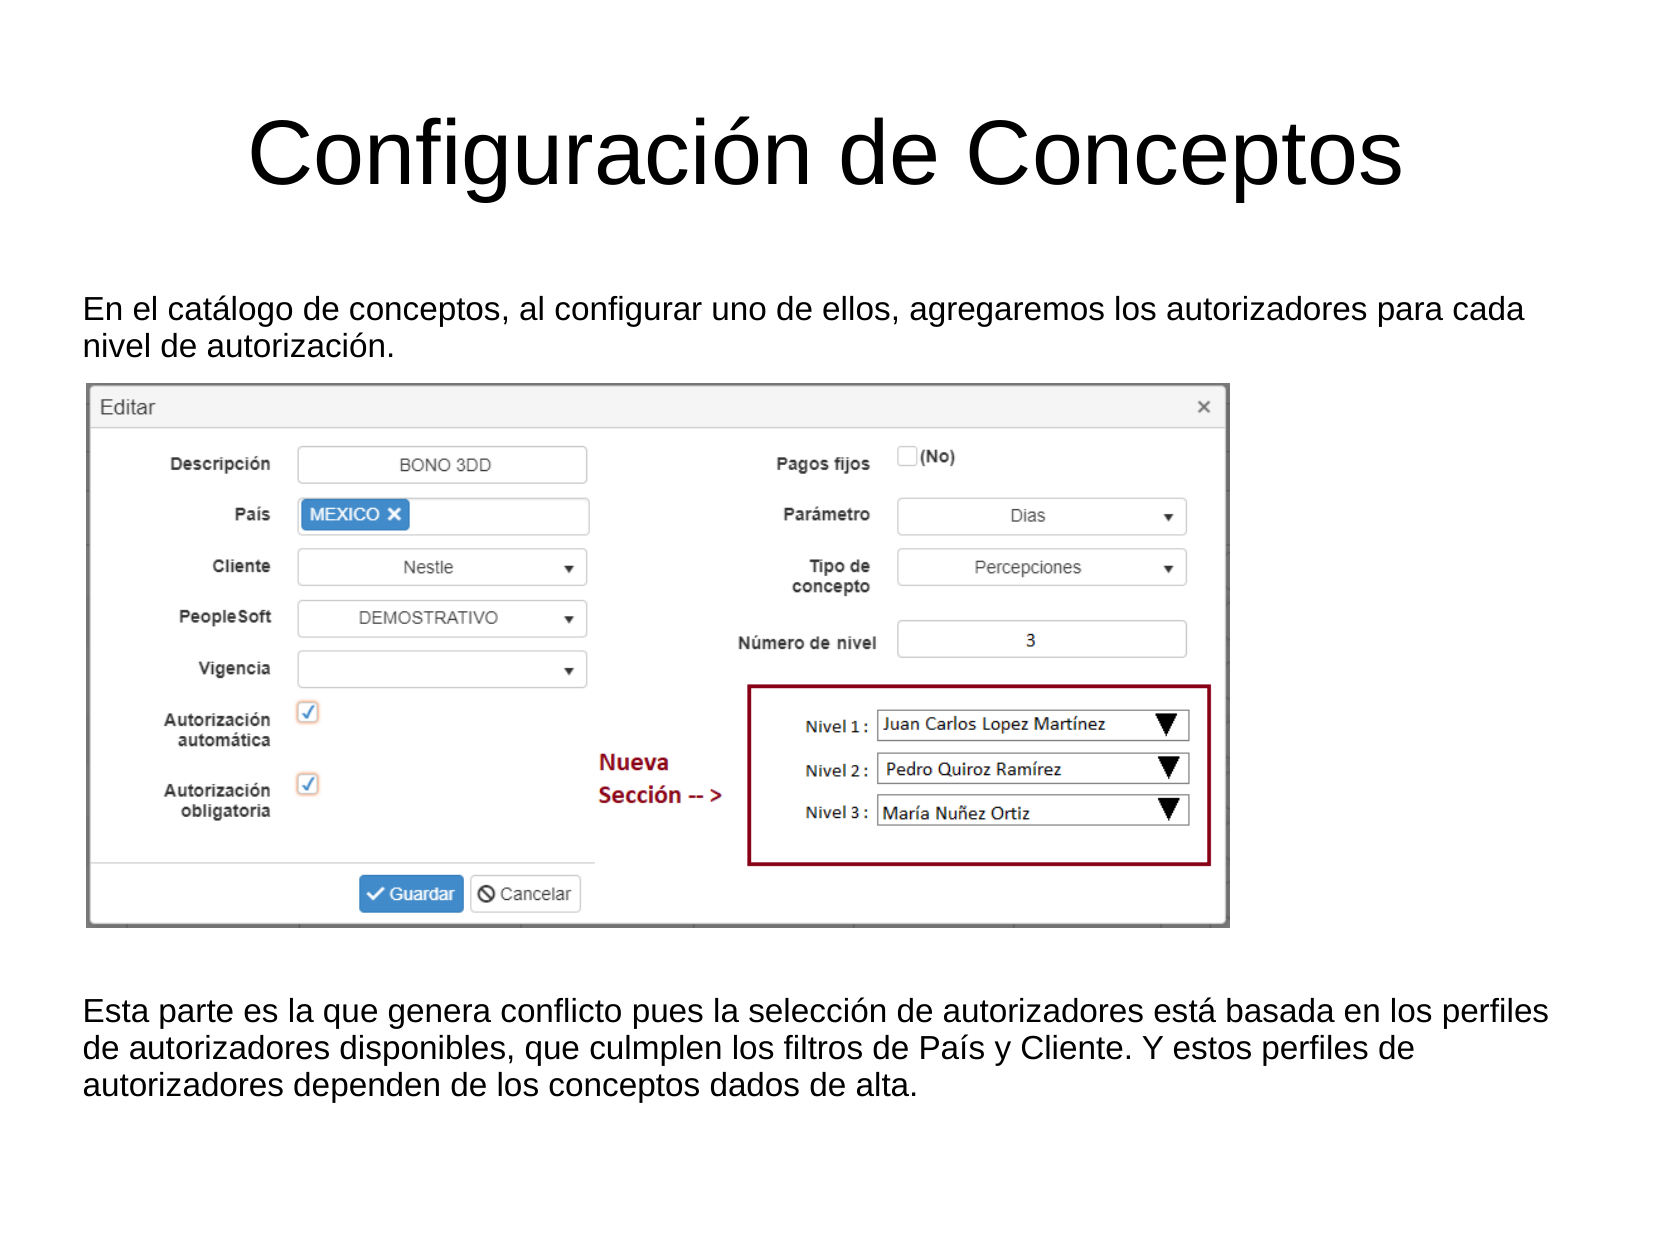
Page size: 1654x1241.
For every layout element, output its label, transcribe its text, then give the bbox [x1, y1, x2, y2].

picture [86, 383, 1230, 928]
title Configuración de Conceptos [82, 49, 1571, 257]
list En el catálogo de conceptos, al configurar uno de ellos, agregaremos los autorizadores para cada nivel de autorización. Esta parte es la que genera conflicto pues la selección de autorizadores está basada en los perfiles de autorizadores disponibles, que culmplen los filtros de País y Cliente. Y estos perfiles de autorizadores dependen de los conceptos dados de alta. [82, 290, 1571, 1109]
